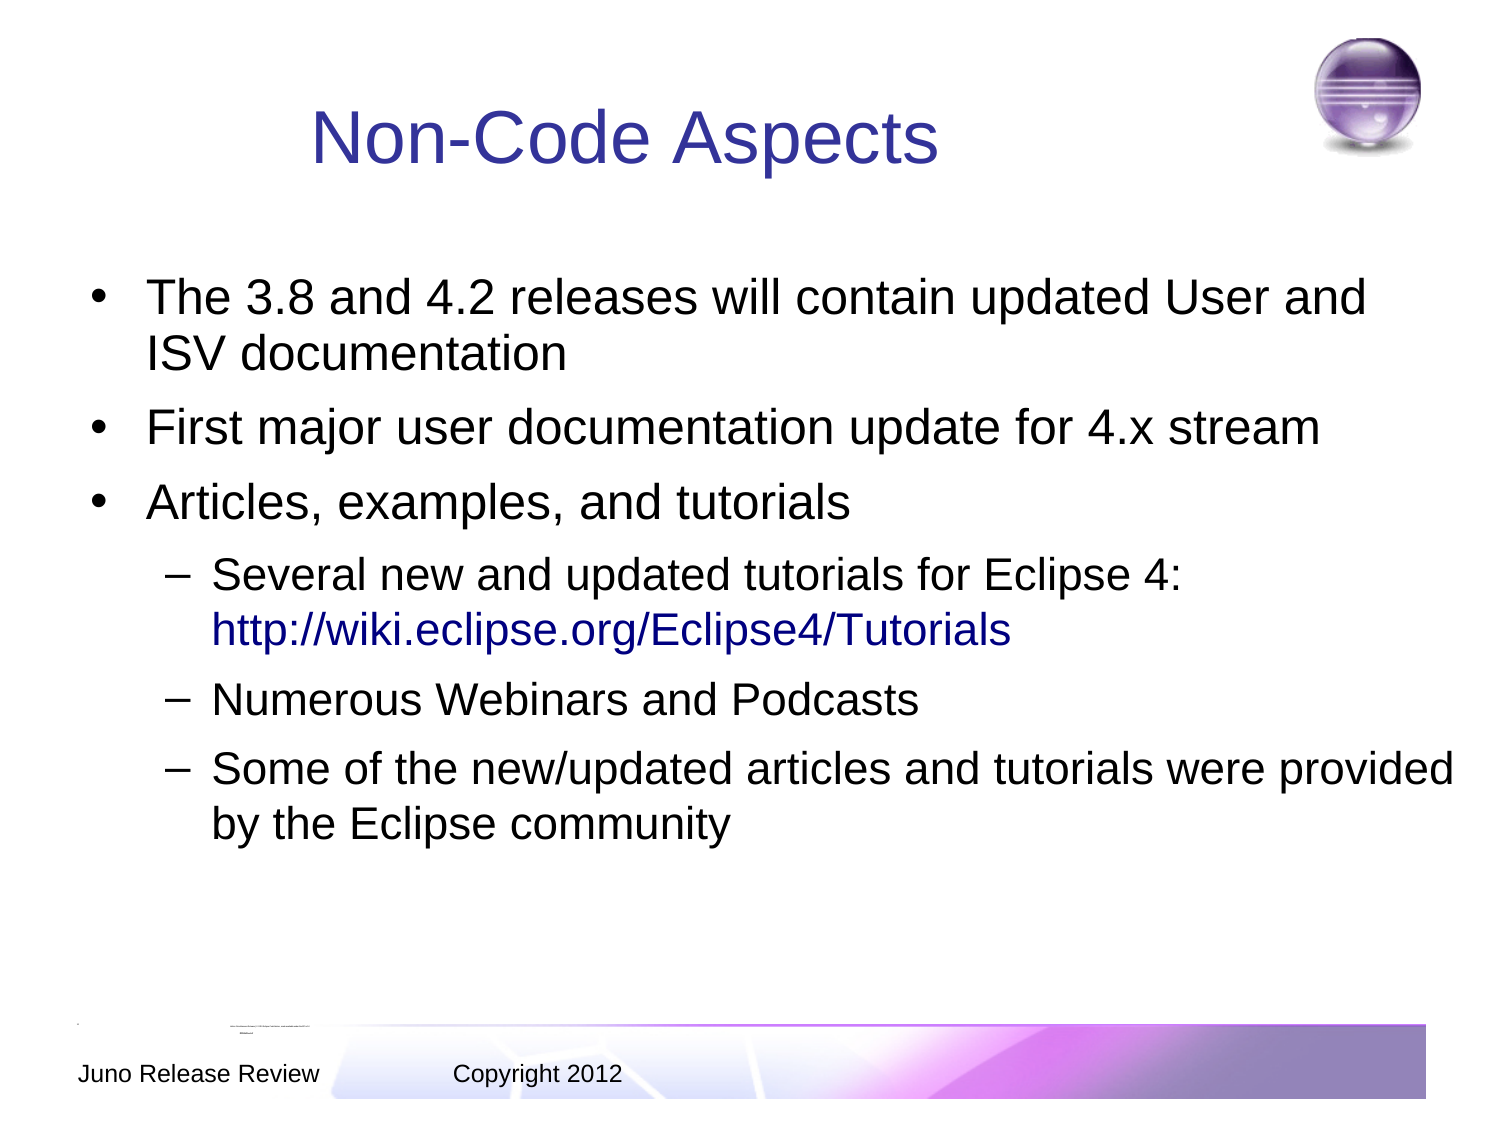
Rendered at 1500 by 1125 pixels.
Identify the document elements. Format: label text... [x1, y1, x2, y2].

list The 3.8 and 4.2 releases will contain updated User and ISV documentation First major user documentation update for 4.x stream Articles, examples, and tutorials Several new and updated tutorials for Eclipse 4:http://wiki.eclipse.org/Eclipse4/Tutorials Numerous Webinars and Podcasts Some of the new/updated articles and tutorials were provided by the Eclipse community [74, 262, 1475, 1026]
picture [1307, 37, 1426, 157]
picture [225, 1026, 1426, 1099]
title Non-Code Aspects [74, 45, 1176, 233]
